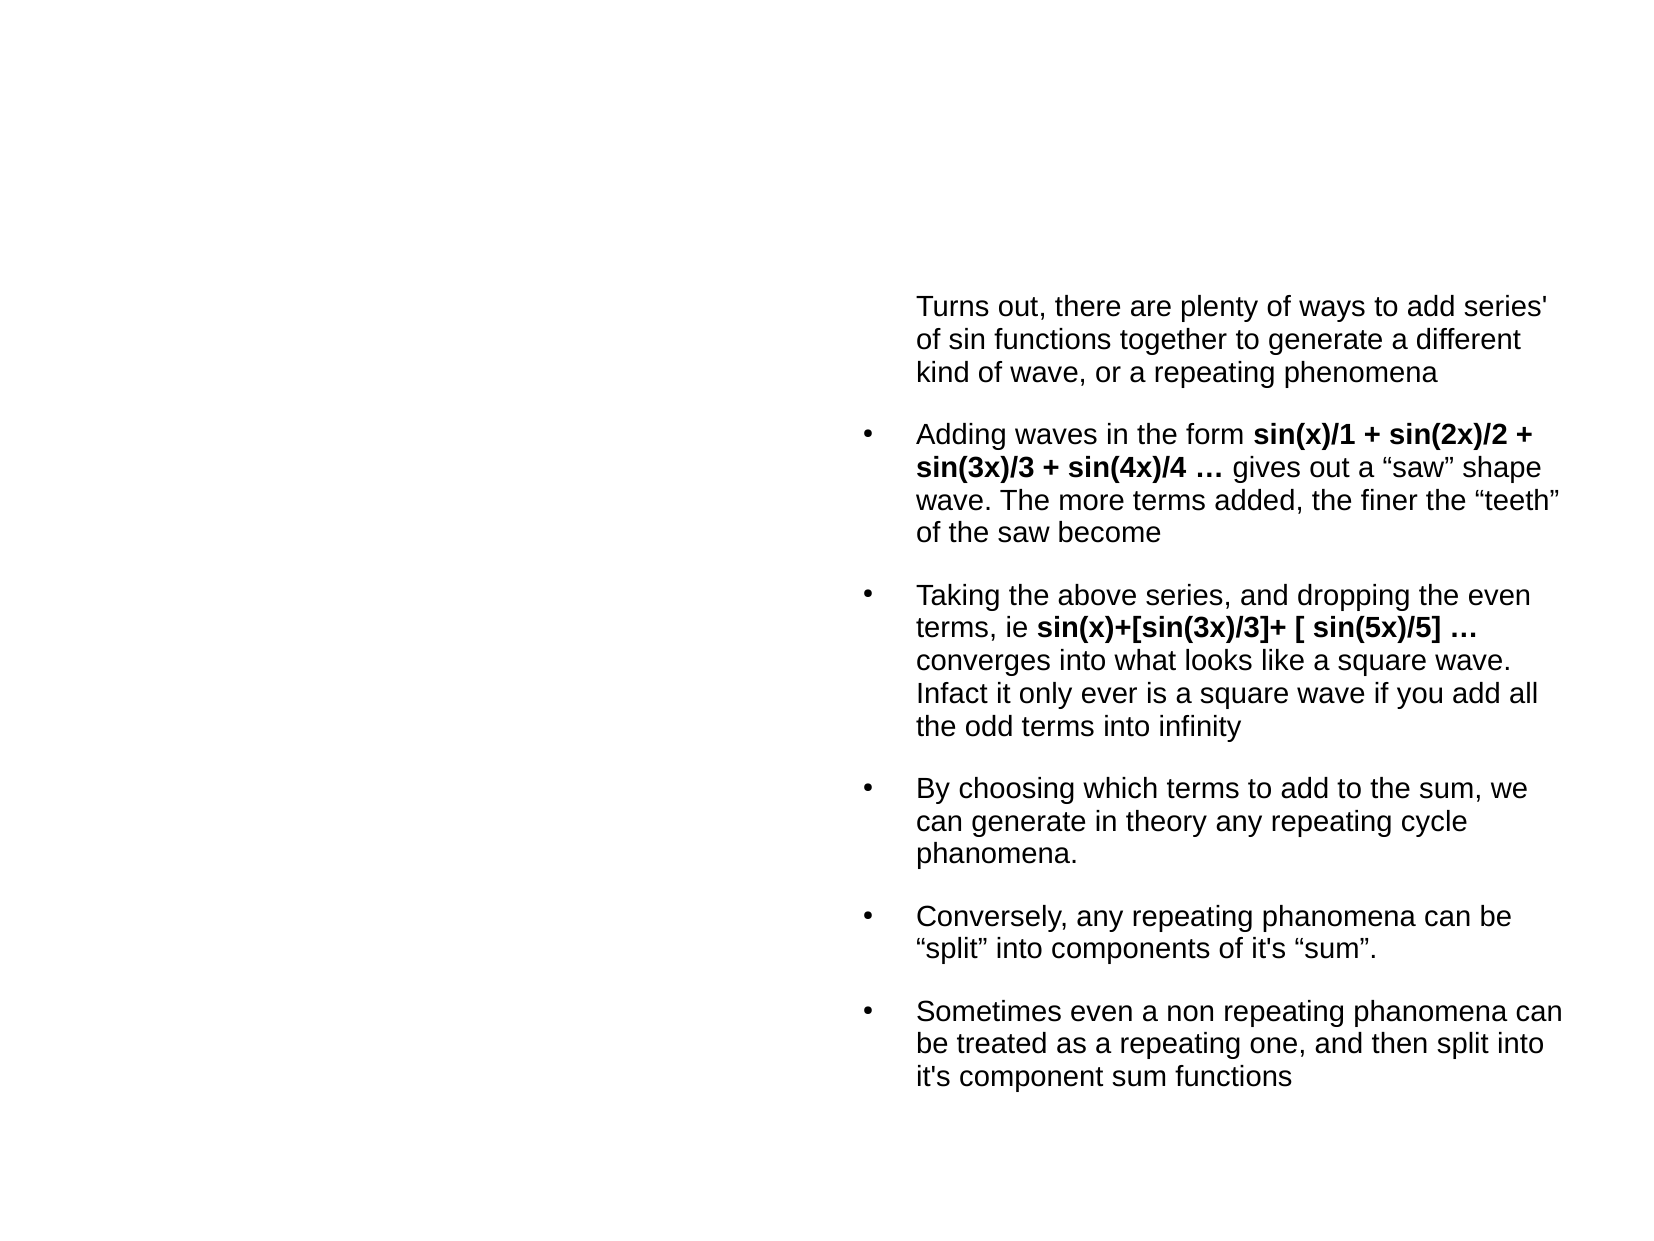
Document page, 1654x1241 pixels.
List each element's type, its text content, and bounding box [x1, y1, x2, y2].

list Turns out, there are plenty of ways to add series' of sin functions together to generate a different kind of wave, or a repeating phenomena Adding waves in the form sin(x)/1 + sin(2x)/2 + sin(3x)/3 + sin(4x)/4 … gives out a “saw” shape wave. The more terms added, the finer the “teeth” of the saw become Taking the above series, and dropping the even terms, ie sin(x)+[sin(3x)/3]+ [ sin(5x)/5] … converges into what looks like a square wave. Infact it only ever is a square wave if you add all the odd terms into infinity By choosing which terms to add to the sum, we can generate in theory any repeating cycle phanomena. Conversely, any repeating phanomena can be “split” into components of it's “sum”. Sometimes even a non repeating phanomena can be treated as a repeating one, and then split into it's component sum functions [845, 290, 1572, 1109]
